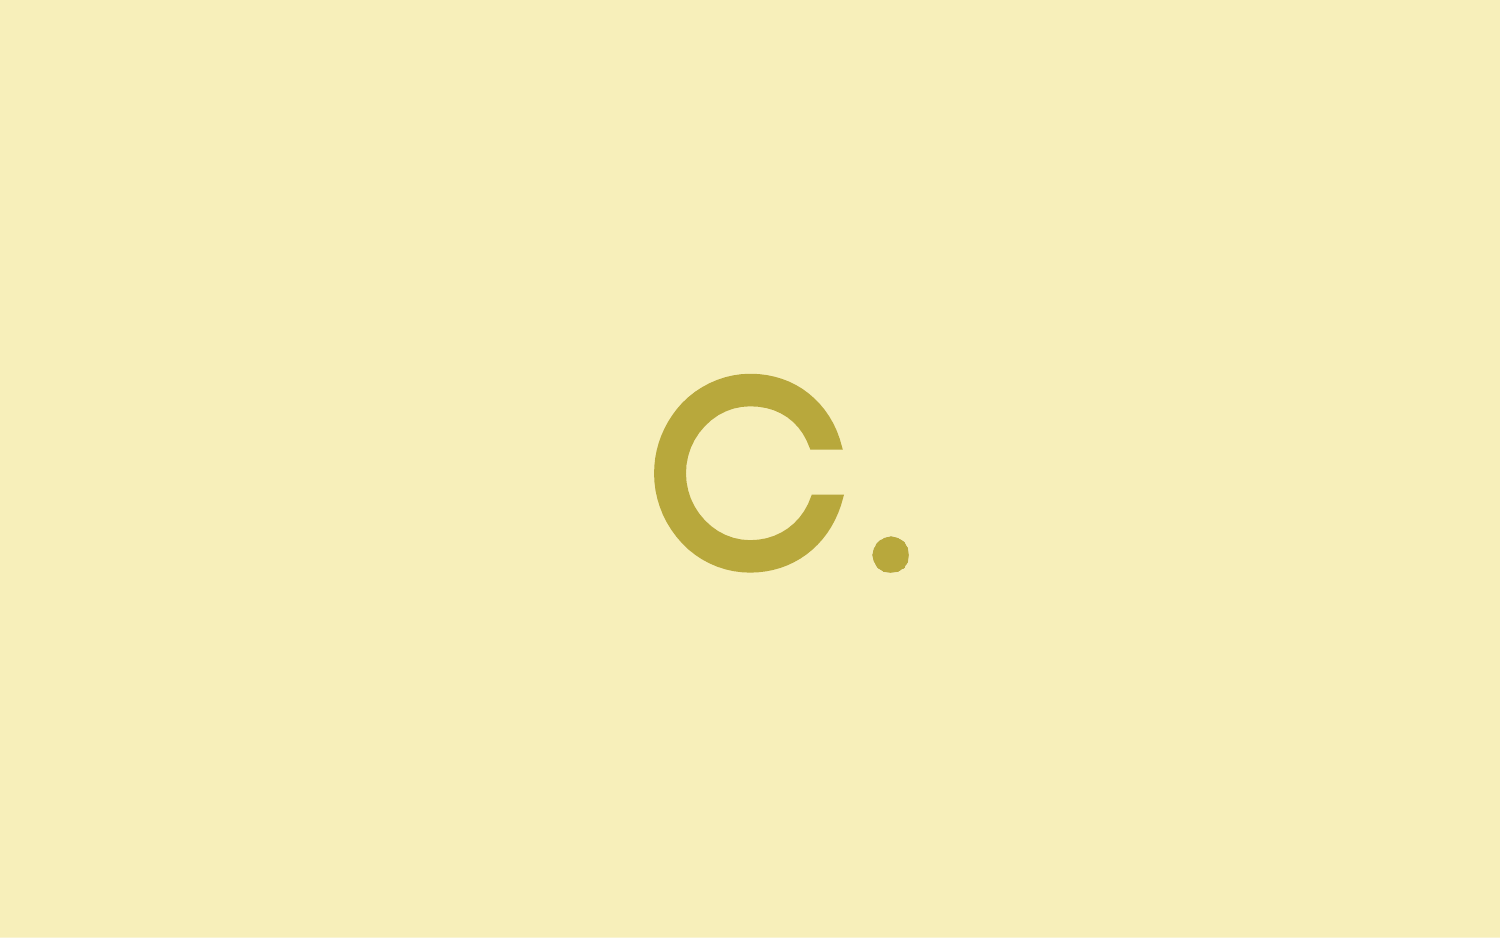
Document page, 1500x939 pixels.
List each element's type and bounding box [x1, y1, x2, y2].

text_box [654, 373, 845, 573]
picture [872, 536, 909, 573]
